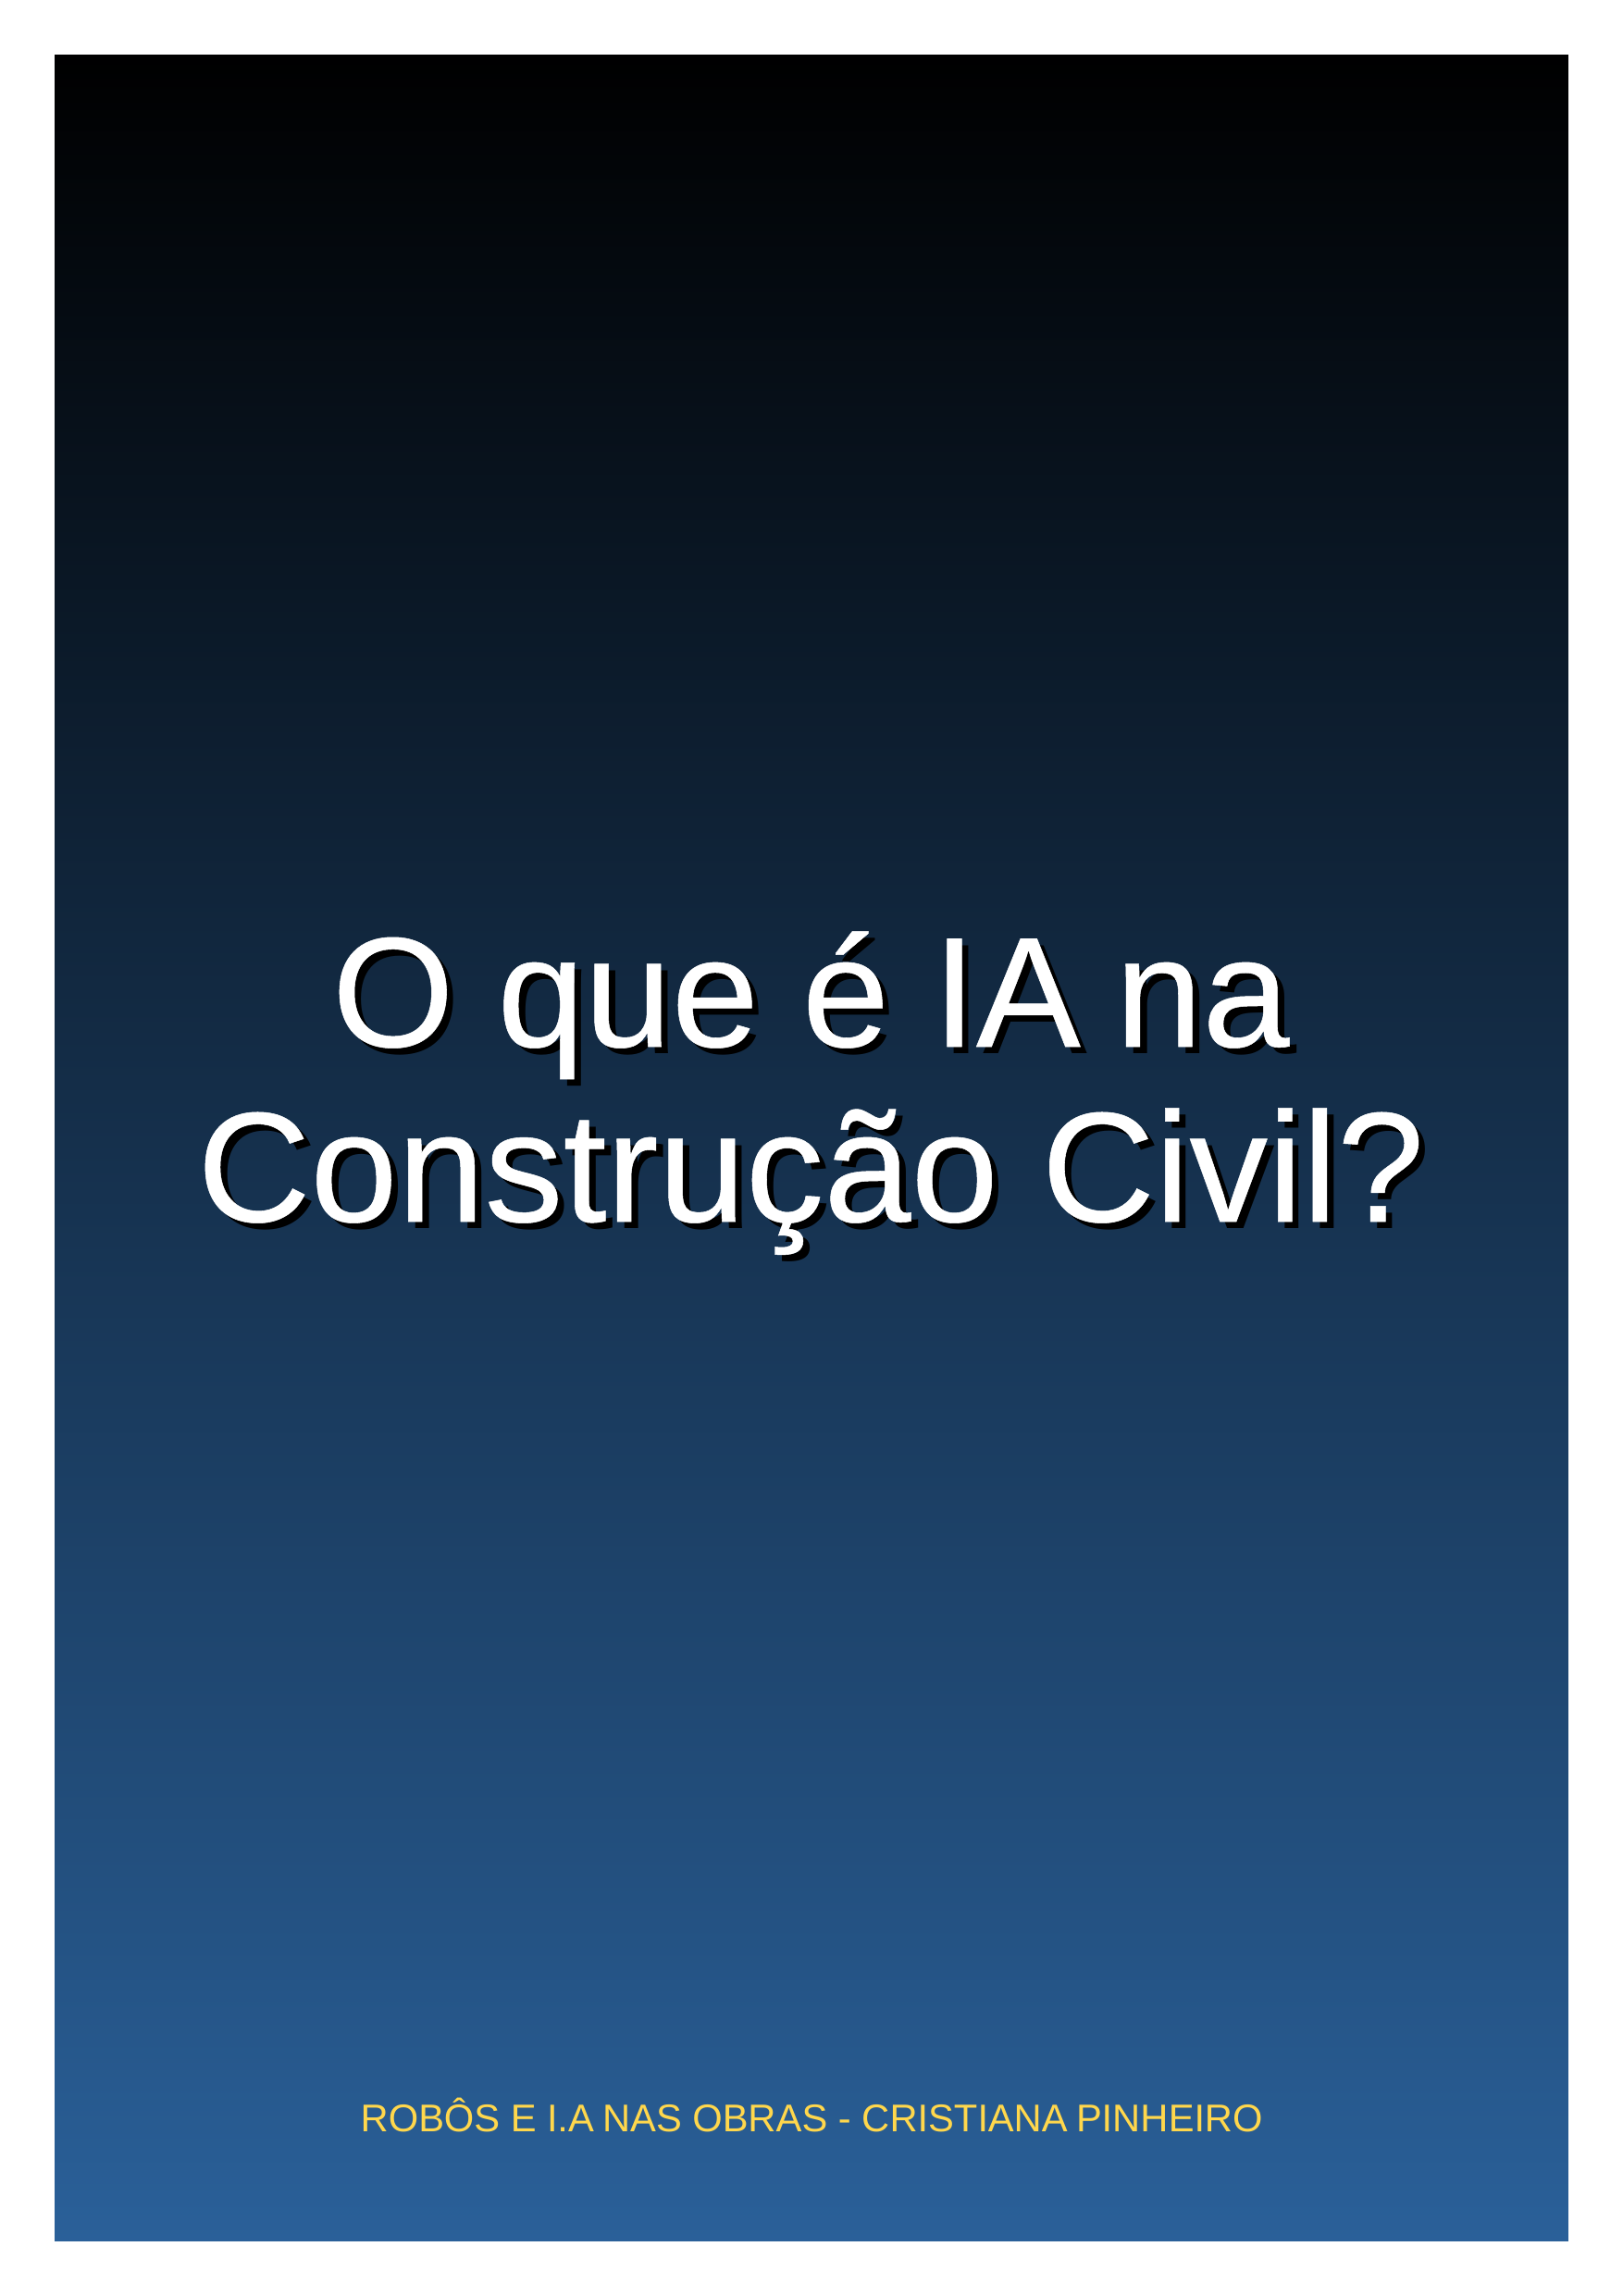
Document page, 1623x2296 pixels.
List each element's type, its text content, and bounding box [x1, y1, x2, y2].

list O que é IA na Construção Civil? [130, 904, 1493, 1378]
list Robôs e I.A nas Obras - Cristiana Pinheiro [130, 2096, 1493, 2187]
